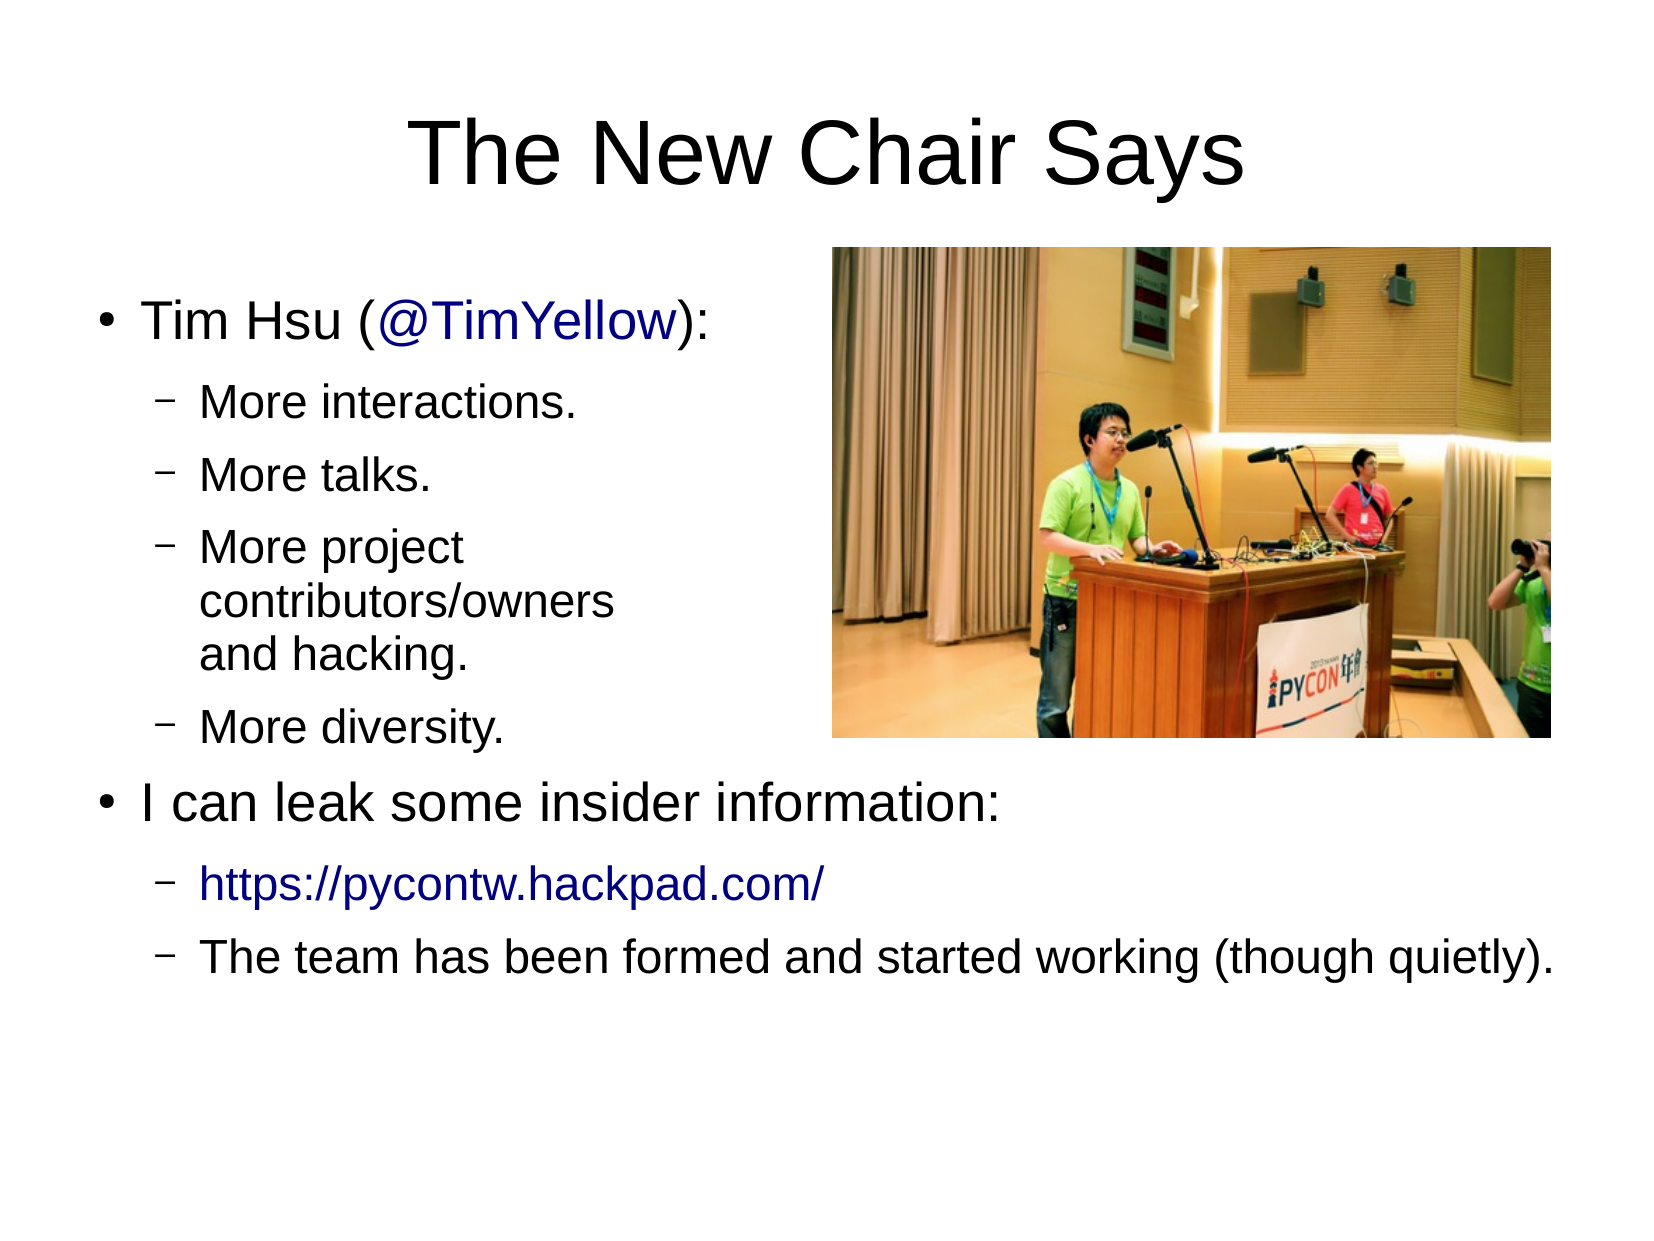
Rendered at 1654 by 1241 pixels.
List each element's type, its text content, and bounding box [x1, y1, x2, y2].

list Tim Hsu (@TimYellow): More interactions. More talks. More project contributors/owners and hacking. More diversity. I can leak some insider information: https://pycontw.hackpad.com/ The team has been formed and started working (though quietly). [82, 290, 1571, 1010]
picture [832, 247, 1551, 738]
title The New Chair Says [82, 49, 1571, 257]
